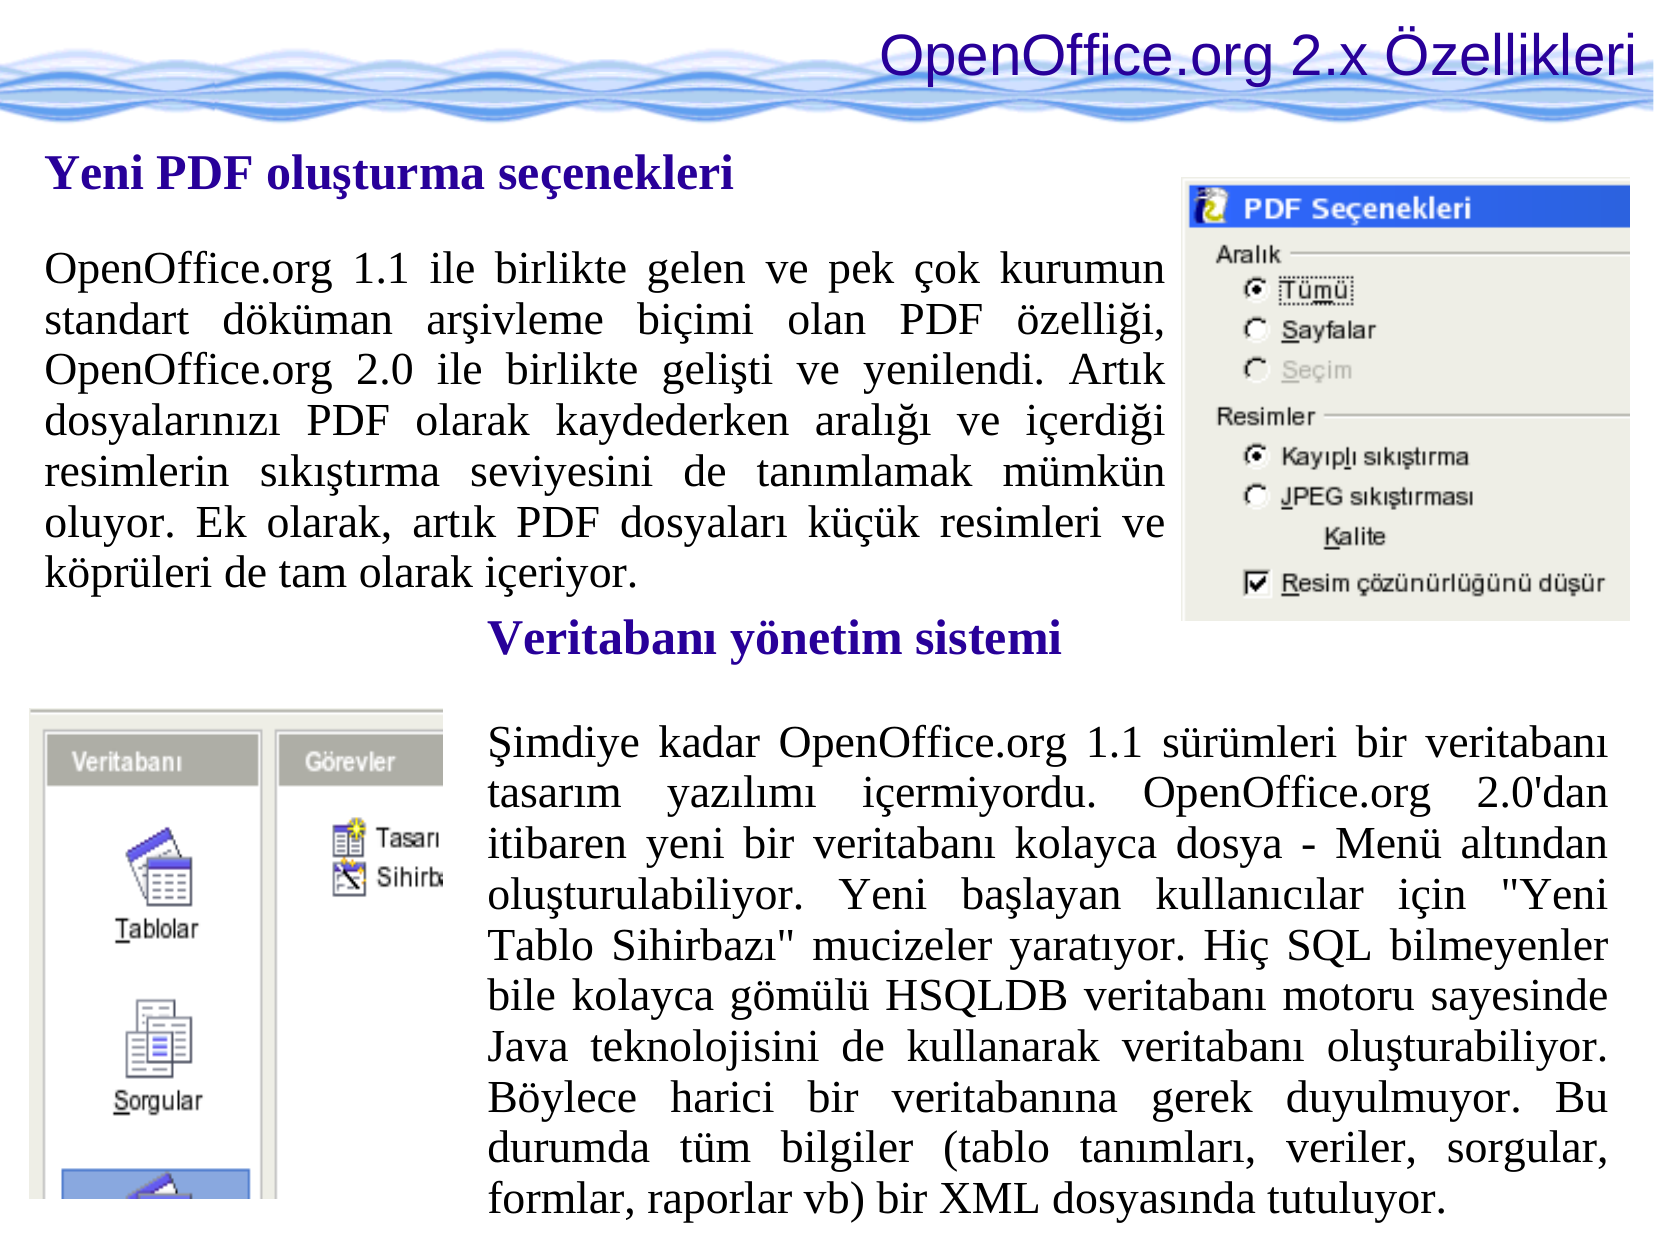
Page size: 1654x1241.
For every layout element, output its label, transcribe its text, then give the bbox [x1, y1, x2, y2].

picture [1181, 177, 1630, 621]
text_box Veritabanı yönetim sistemi Şimdiye kadar OpenOffice.org 1.1 sürümleri bir veritabanı tasarım yazılımı içermiyordu. OpenOffice.org 2.0'dan itibaren yeni bir veritabanı kolayca dosya - Menü altından oluşturulabiliyor. Yeni başlayan kullanıcılar için "Yeni Tablo Sihirbazı" mucizeler yaratıyor. Hiç SQL bilmeyenler bile kolayca gömülü HSQLDB veritabanı motoru sayesinde Java teknolojisini de kullanarak veritabanı oluşturabiliyor. Böylece harici bir veritabanına gerek duyulmuyor. Bu durumda tüm bilgiler (tablo tanımları, veriler, sorgular, formlar, raporlar vb) bir XML dosyasında tutuluyor. [472, 602, 1625, 1235]
picture [29, 708, 443, 1199]
text_box OpenOffice.org 2.x Özellikleri [797, 15, 1654, 96]
picture [0, 41, 1654, 129]
text_box Yeni PDF oluşturma seçenekleri OpenOffice.org 1.1 ile birlikte gelen ve pek çok kurumun standart döküman arşivleme biçimi olan PDF özelliği, OpenOffice.org 2.0 ile birlikte gelişti ve yenilendi. Artık dosyalarınızı PDF olarak kaydederken aralığı ve içerdiği resimlerin sıkıştırma seviyesini de tanımlamak mümkün oluyor. Ek olarak, artık PDF dosyaları küçük resimleri ve köprüleri de tam olarak içeriyor. [29, 137, 1182, 609]
